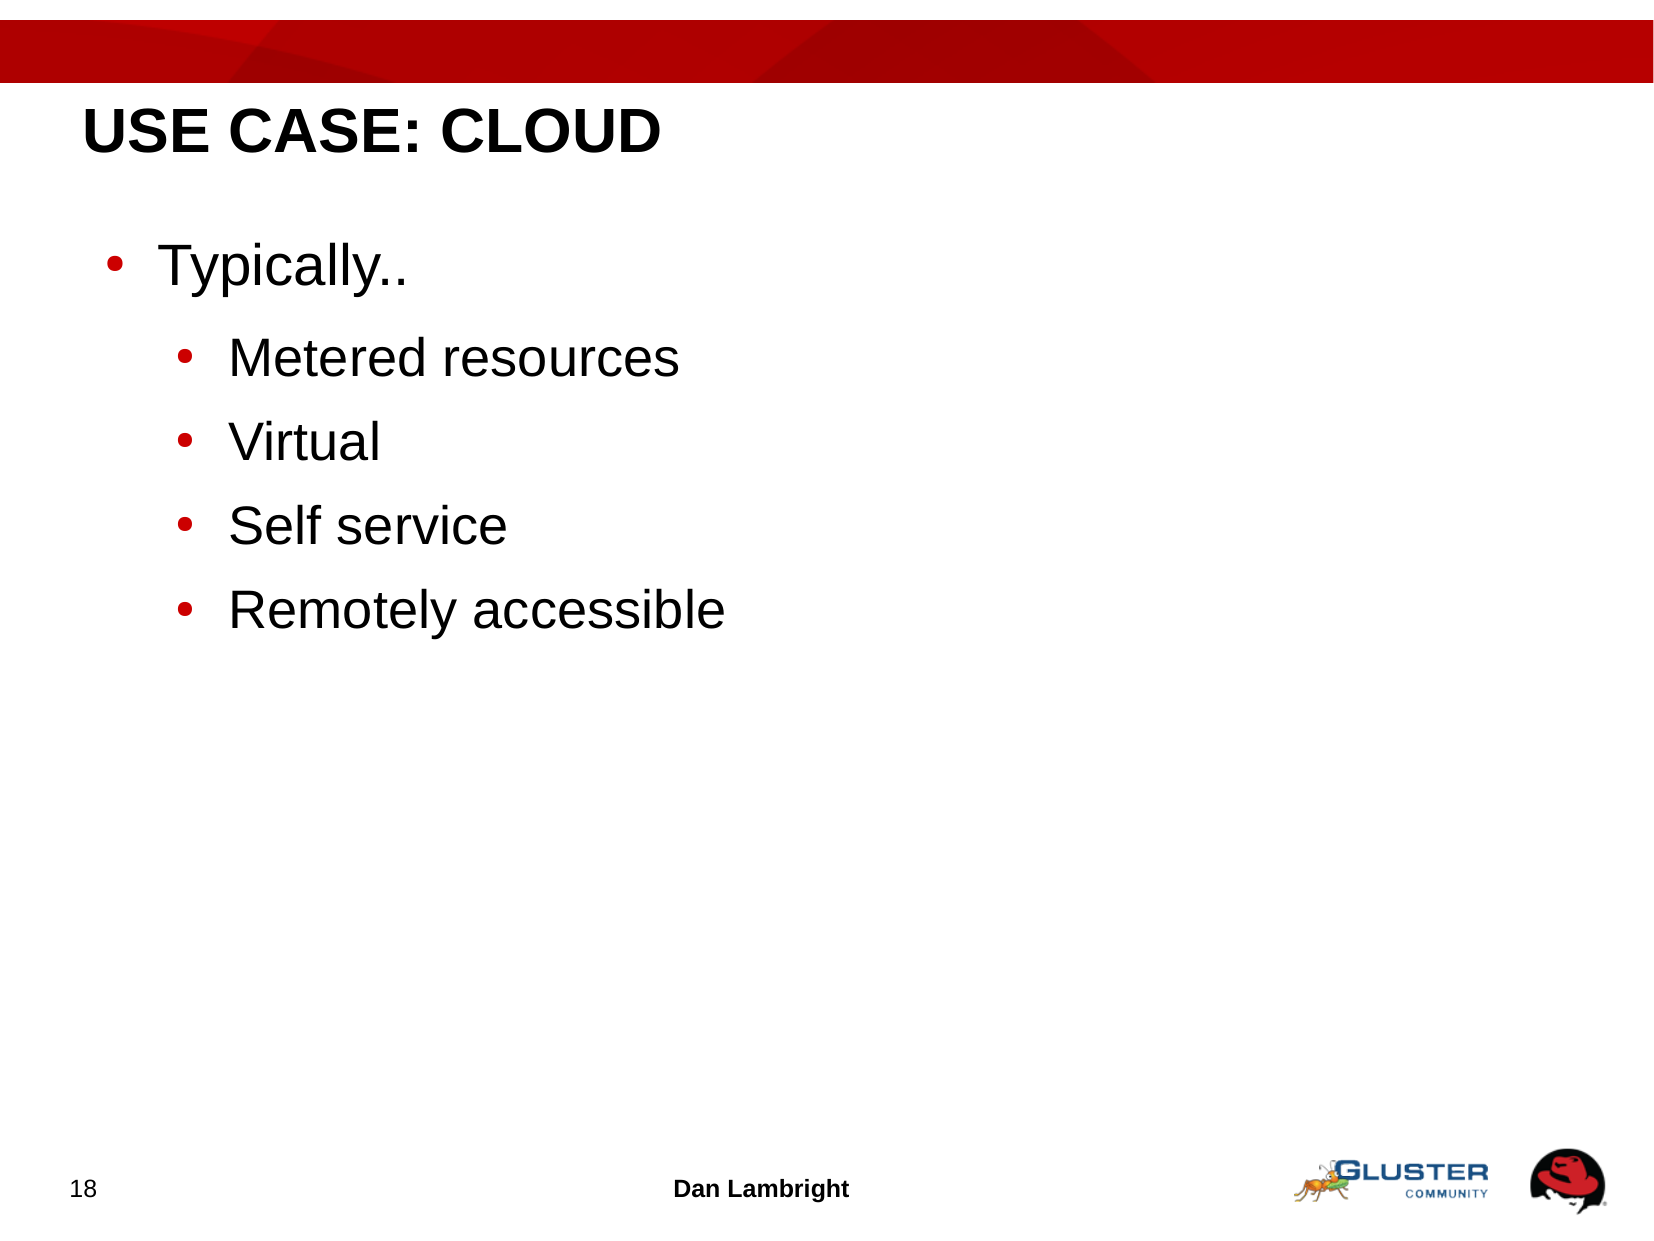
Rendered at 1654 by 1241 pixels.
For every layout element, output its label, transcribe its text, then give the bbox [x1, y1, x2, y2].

picture [1529, 1146, 1613, 1224]
list Typically.. Metered resources Virtual Self service Remotely accessible [86, 232, 1576, 1027]
title USE CASE: CLOUD [82, 37, 1571, 226]
picture [1294, 1158, 1488, 1203]
picture [0, 20, 1654, 83]
